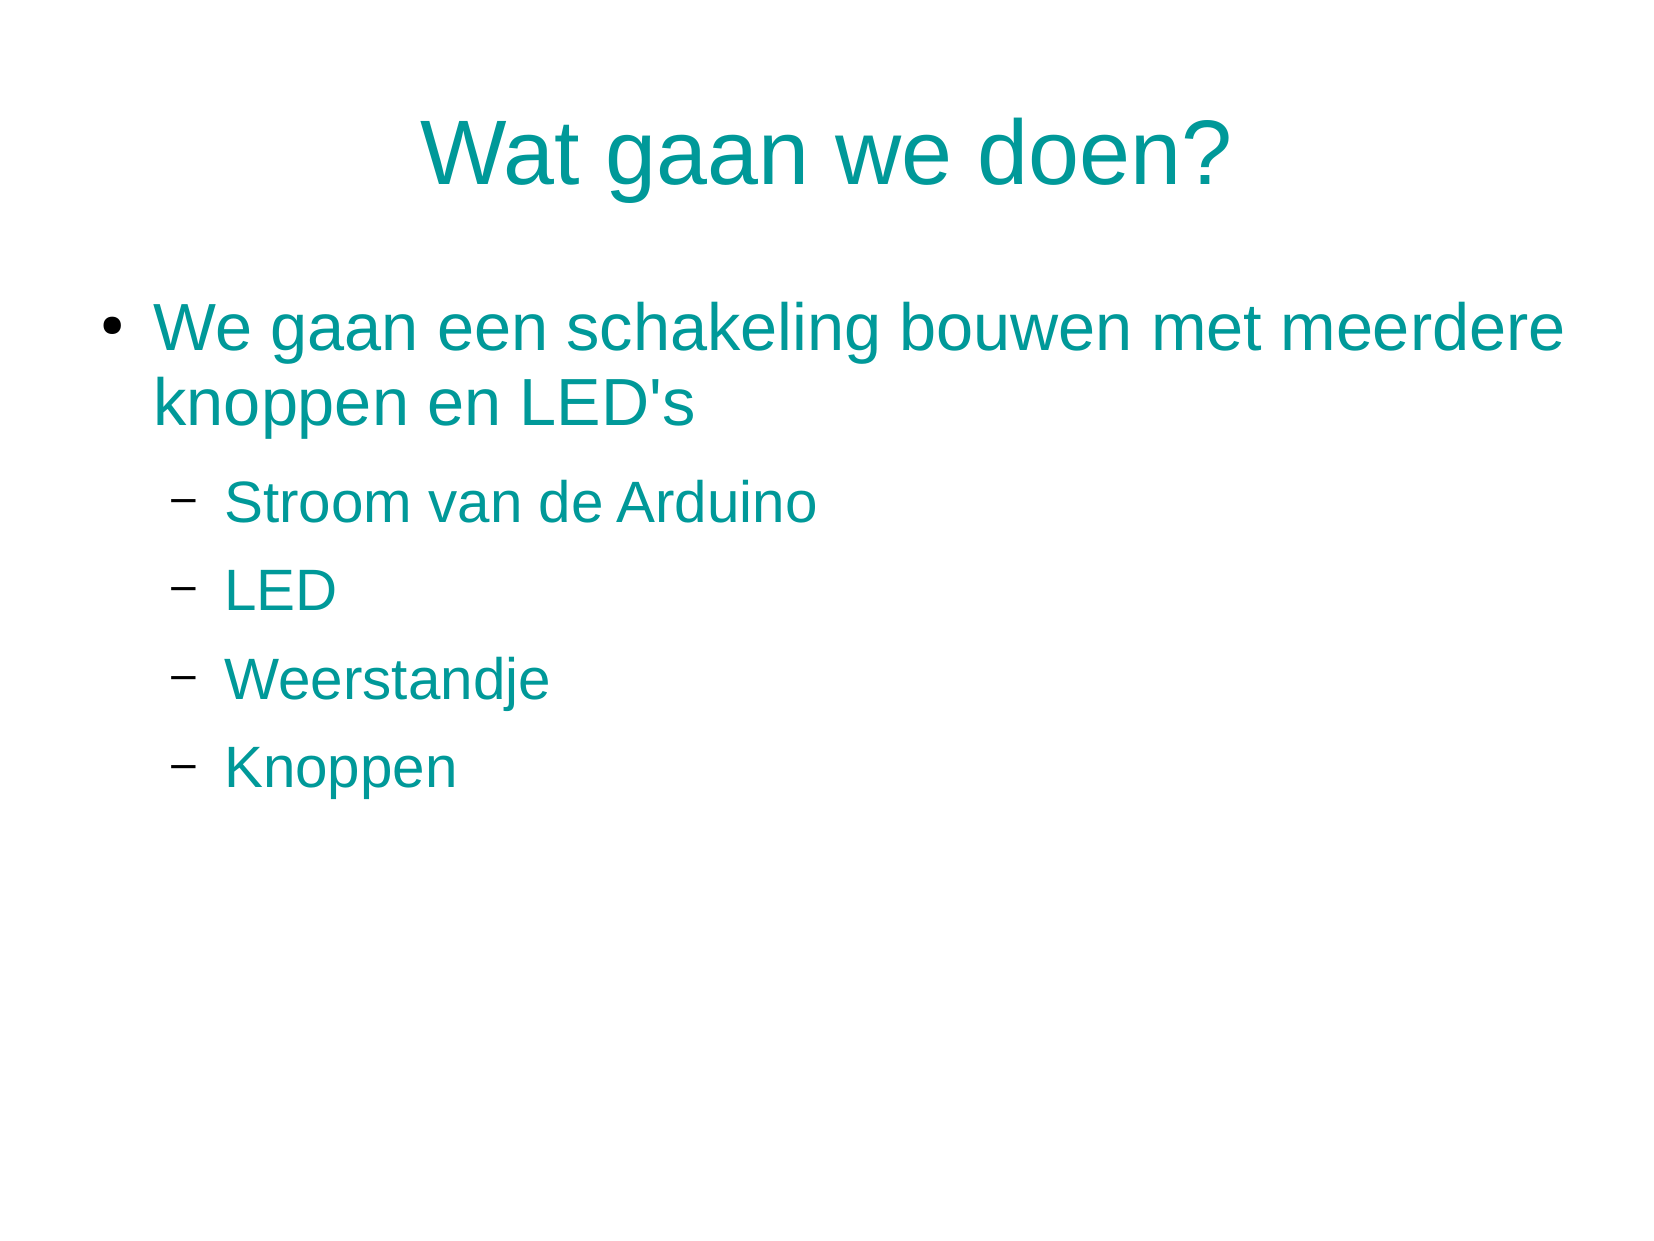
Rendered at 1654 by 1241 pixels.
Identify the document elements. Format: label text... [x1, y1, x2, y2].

title Wat gaan we doen? [82, 49, 1571, 257]
list We gaan een schakeling bouwen met meerdere knoppen en LED's Stroom van de Arduino LED Weerstandje Knoppen [82, 290, 1571, 1010]
